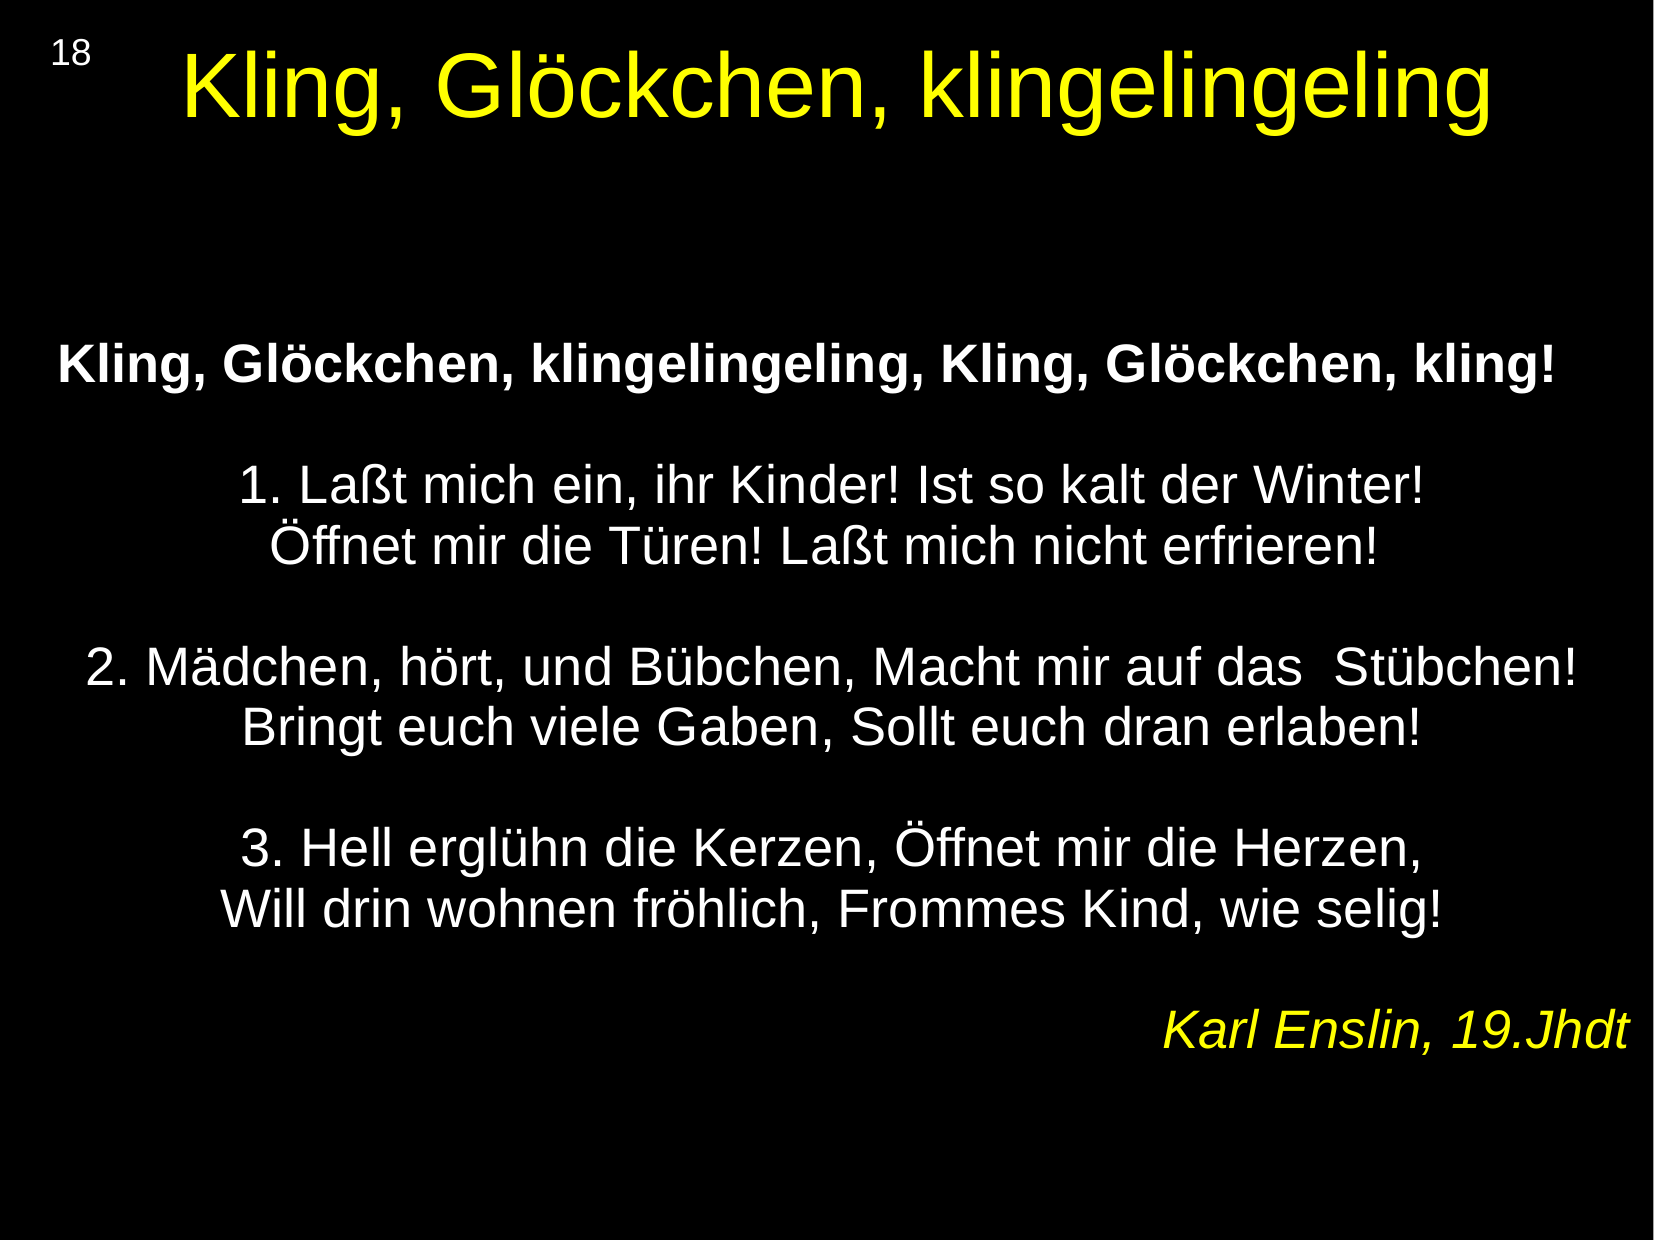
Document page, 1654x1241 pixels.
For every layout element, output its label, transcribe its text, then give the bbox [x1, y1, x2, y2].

text_box 18 [35, 23, 130, 81]
title Kling, Glöckchen, klingelingeling [94, 5, 1583, 166]
list Kling, Glöckchen, klingelingeling, Kling, Glöckchen, kling! 1. Laßt mich ein, ihr Kinder! Ist so kalt der Winter! Öffnet mir die Türen! Laßt mich nicht erfrieren! 2. Mädchen, hört, und Bübchen, Macht mir auf das Stübchen! Bringt euch viele Gaben, Sollt euch dran erlaben! 3. Hell erglühn die Kerzen, Öffnet mir die Herzen, Will drin wohnen fröhlich, Frommes Kind, wie selig! Karl Enslin, 19.Jhdt [35, 177, 1630, 1217]
